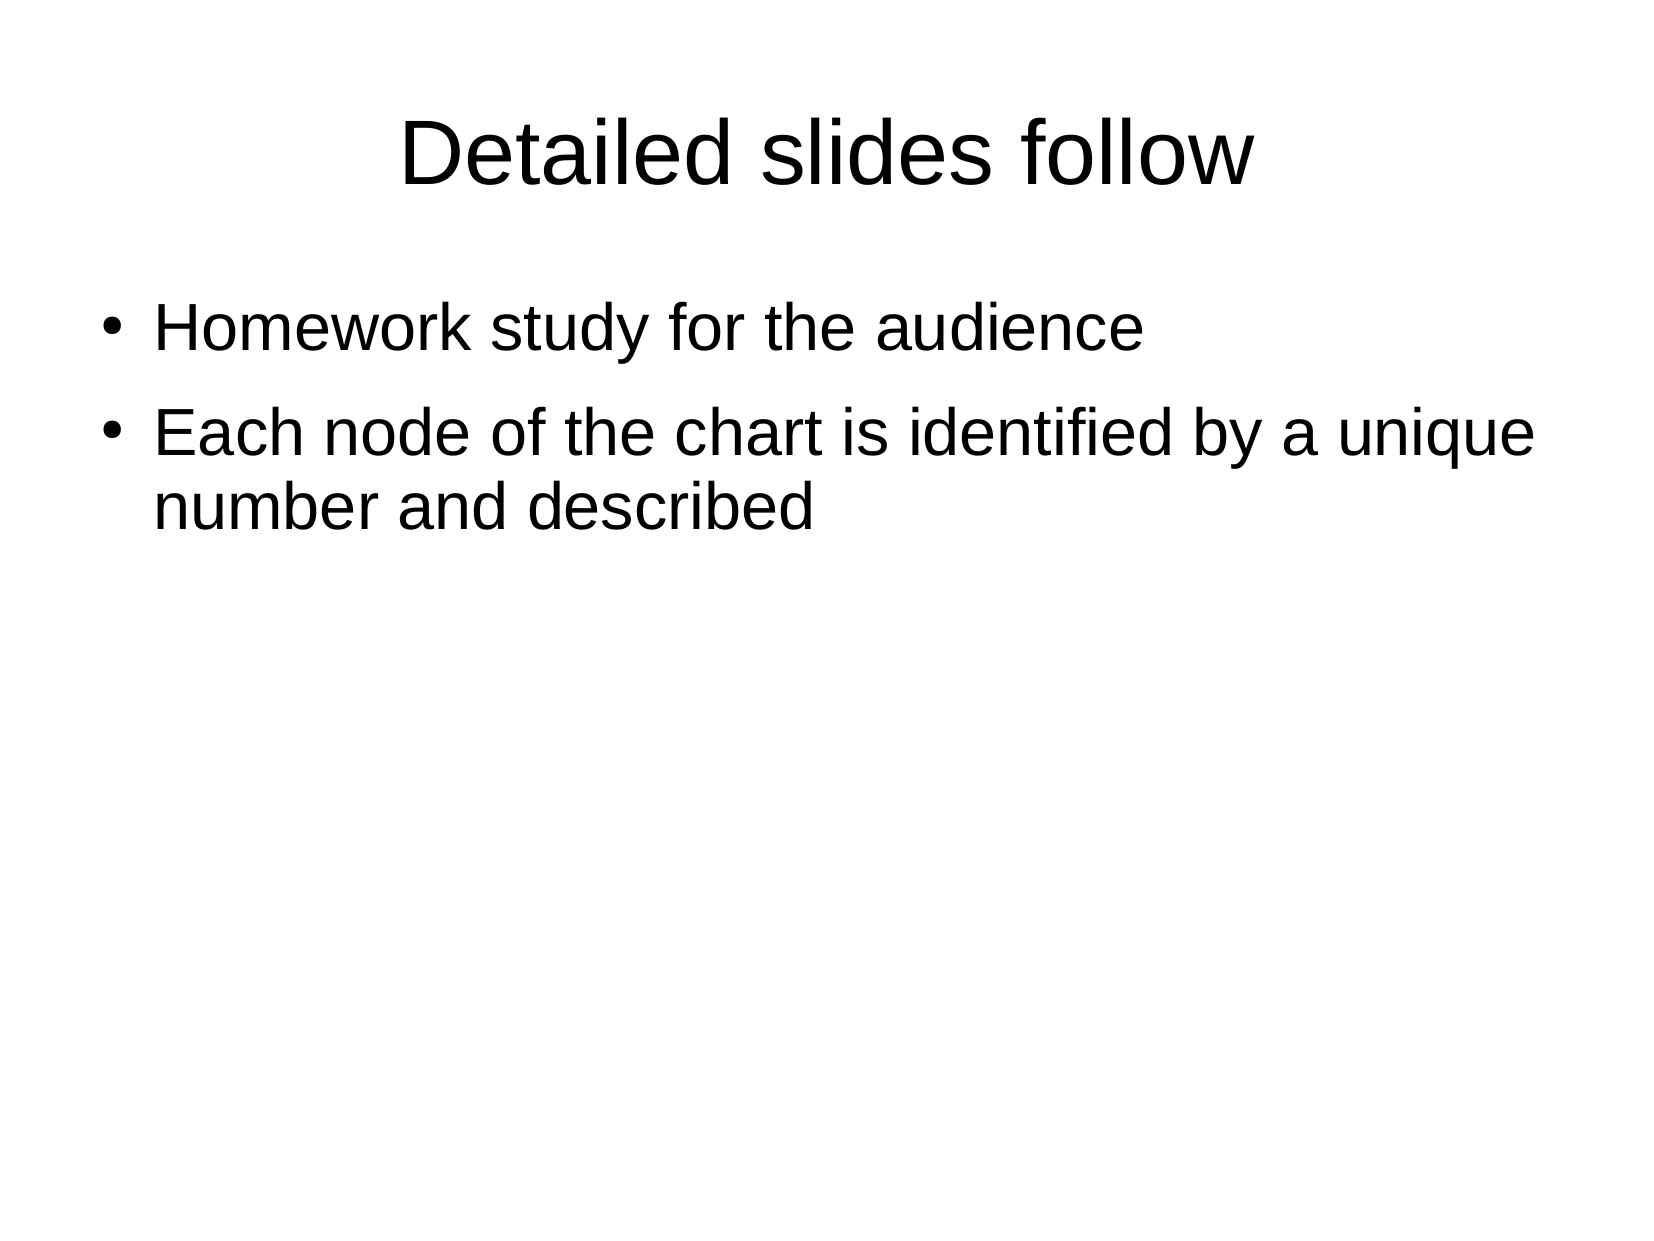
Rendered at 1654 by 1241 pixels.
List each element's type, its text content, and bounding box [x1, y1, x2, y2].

list Homework study for the audience Each node of the chart is identified by a unique number and described [82, 290, 1571, 1010]
title Detailed slides follow [82, 49, 1571, 257]
